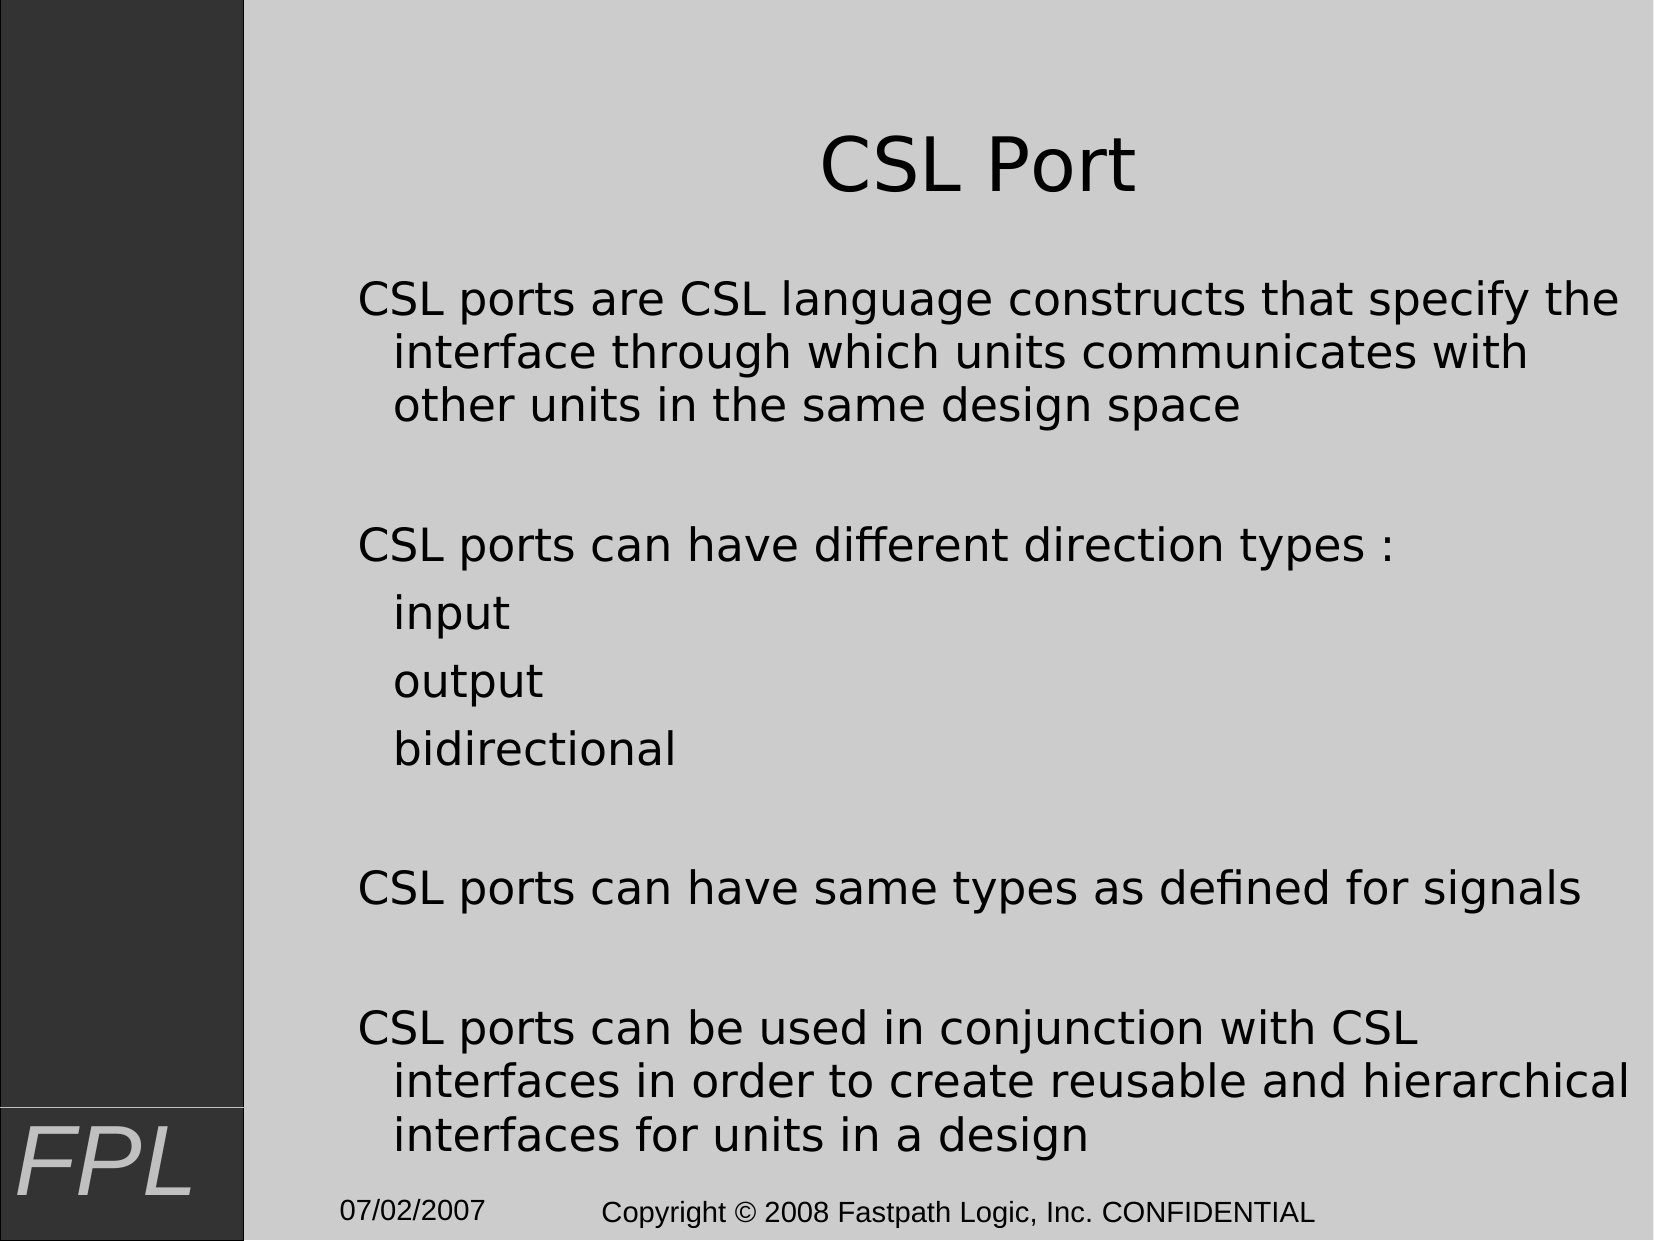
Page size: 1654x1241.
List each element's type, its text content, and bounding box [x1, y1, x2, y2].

title CSL Port [427, 57, 1530, 272]
list CSL ports are CSL language constructs that specify the interface through which units communicates with other units in the same design space CSL ports can have different direction types : input output bidirectional CSL ports can have same types as defined for signals CSL ports can be used in conjunction with CSL interfaces in order to create reusable and hierarchical interfaces for units in a design [322, 272, 1635, 1236]
